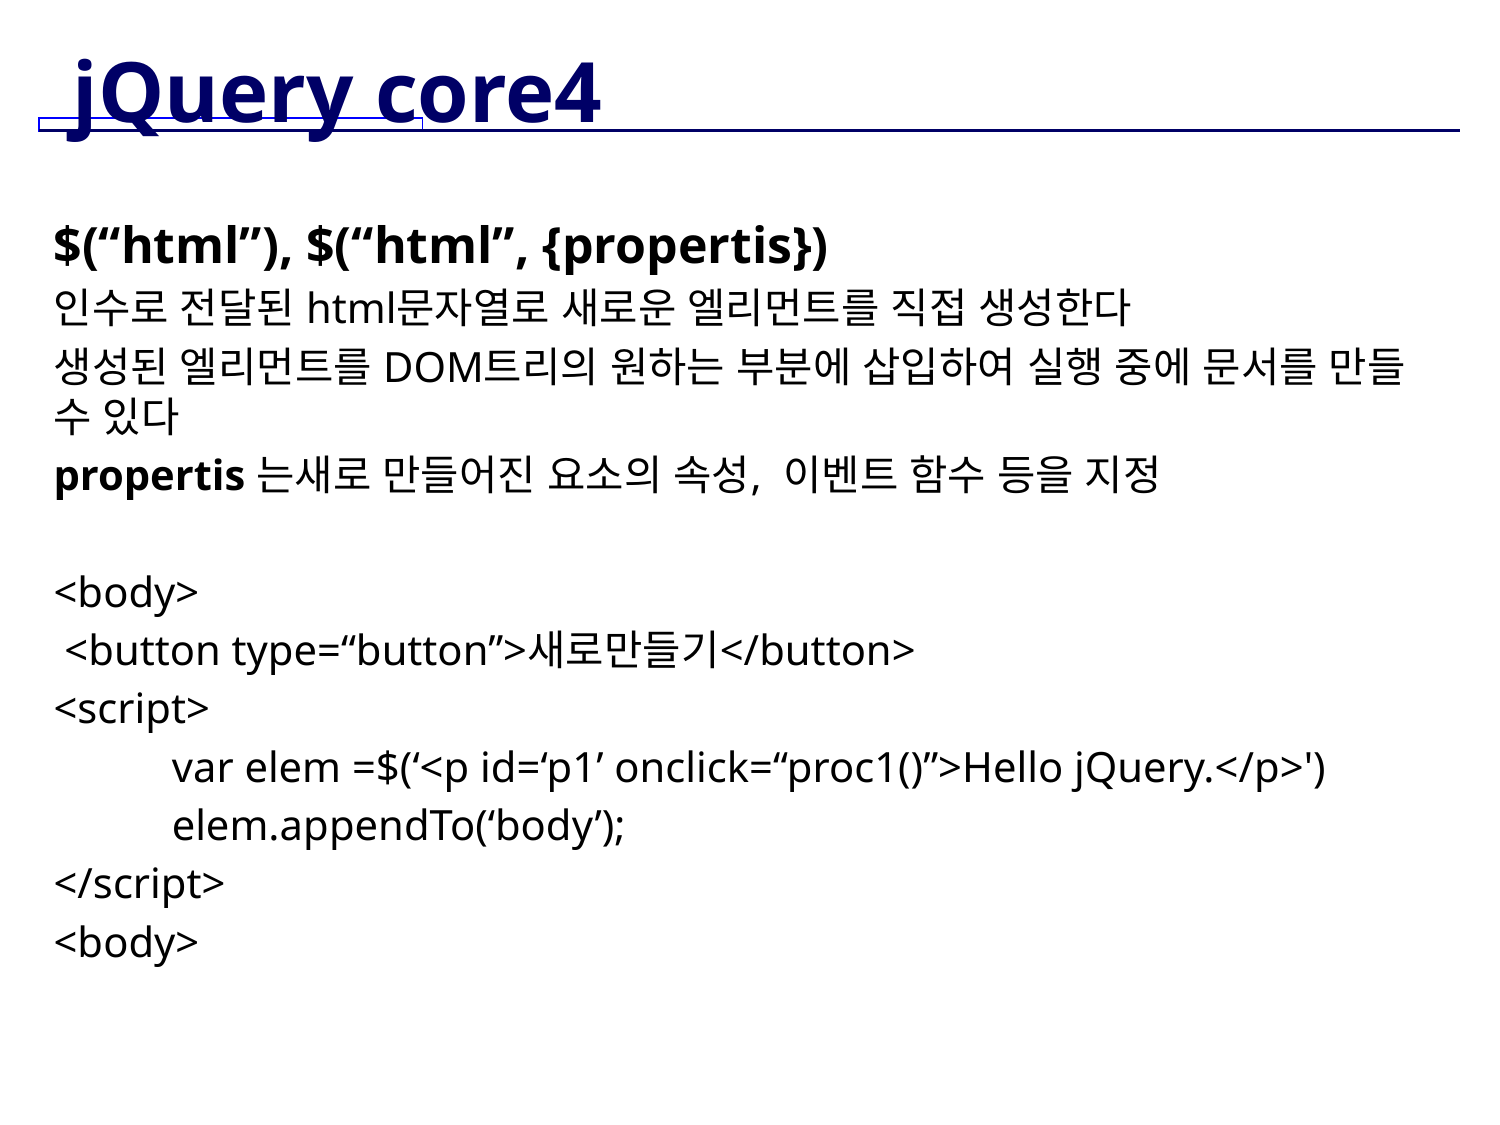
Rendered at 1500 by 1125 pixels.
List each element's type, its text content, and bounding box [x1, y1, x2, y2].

list $(“html”), $(“html”, {propertis}) 인수로 전달된 html문자열로 새로운 엘리먼트를 직접 생성한다 생성된 엘리먼트를 DOM트리의 원하는 부분에 삽입하여 실행 중에 문서를 만들 수 있다 propertis 는새로 만들어진 요소의 속성, 이벤트 함수 등을 지정 <body> <button type=“button”>새로만들기</button> <script> var elem =$(‘<p id=‘p1’ onclick=“proc1()”>Hello jQuery.</p>') elem.appendTo(‘body’); </script> <body> [38, 206, 1453, 1035]
title jQuery core4 [58, 31, 1077, 110]
